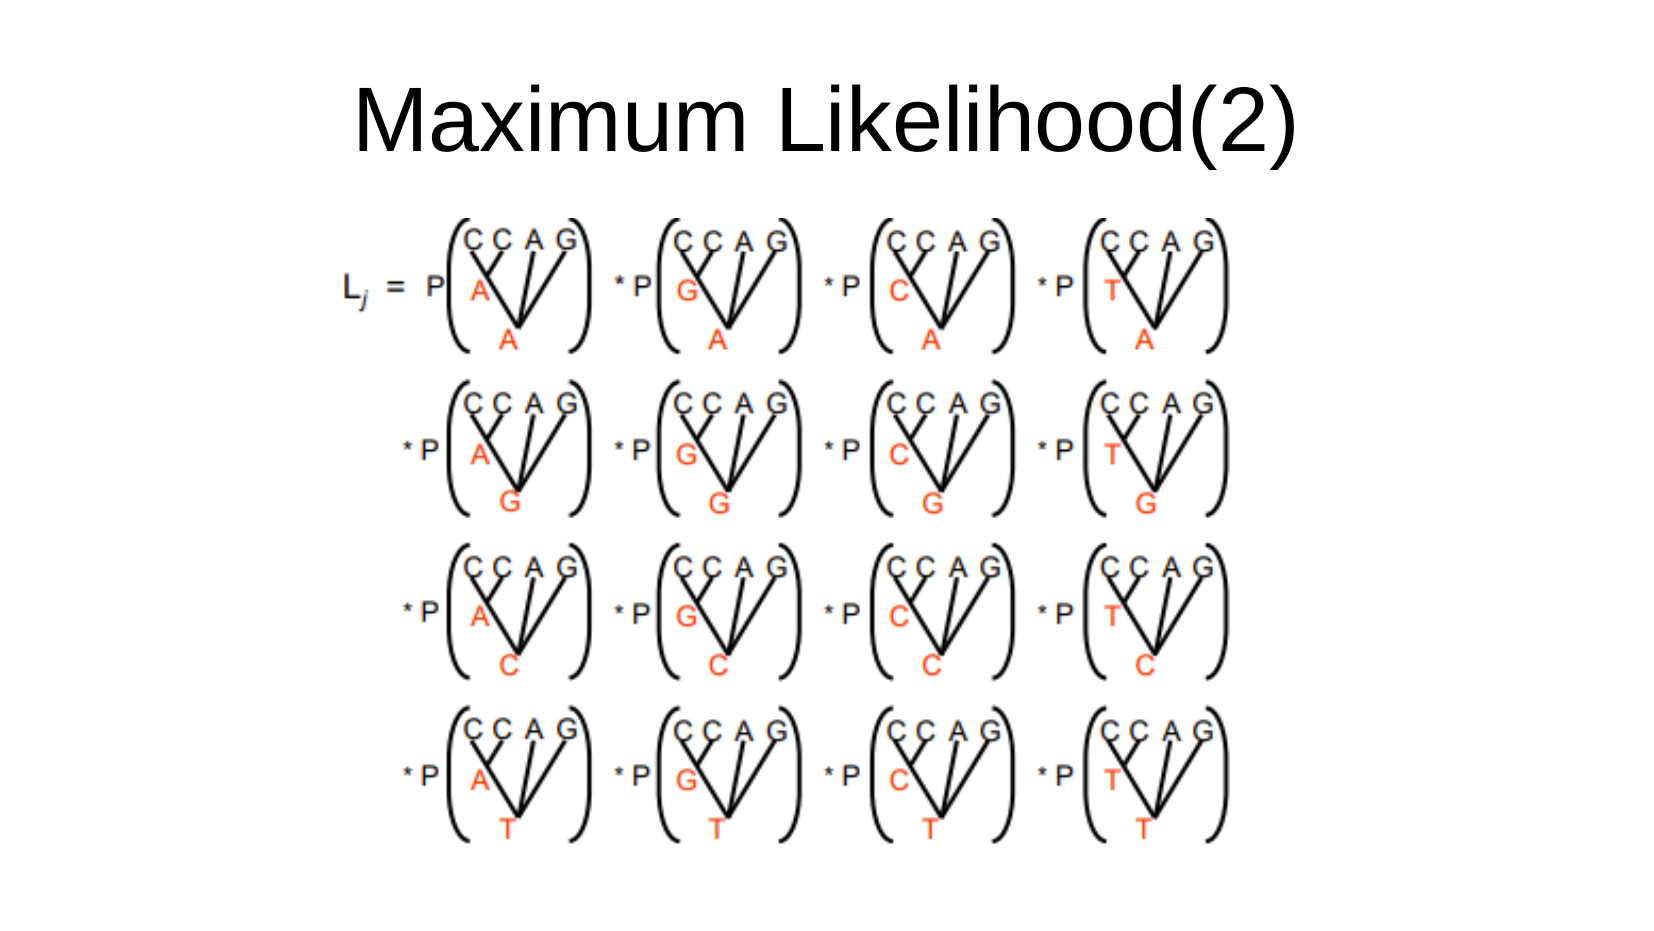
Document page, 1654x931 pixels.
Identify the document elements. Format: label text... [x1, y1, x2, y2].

title Maximum Likelihood(2) [82, 37, 1571, 193]
picture [292, 218, 1362, 848]
